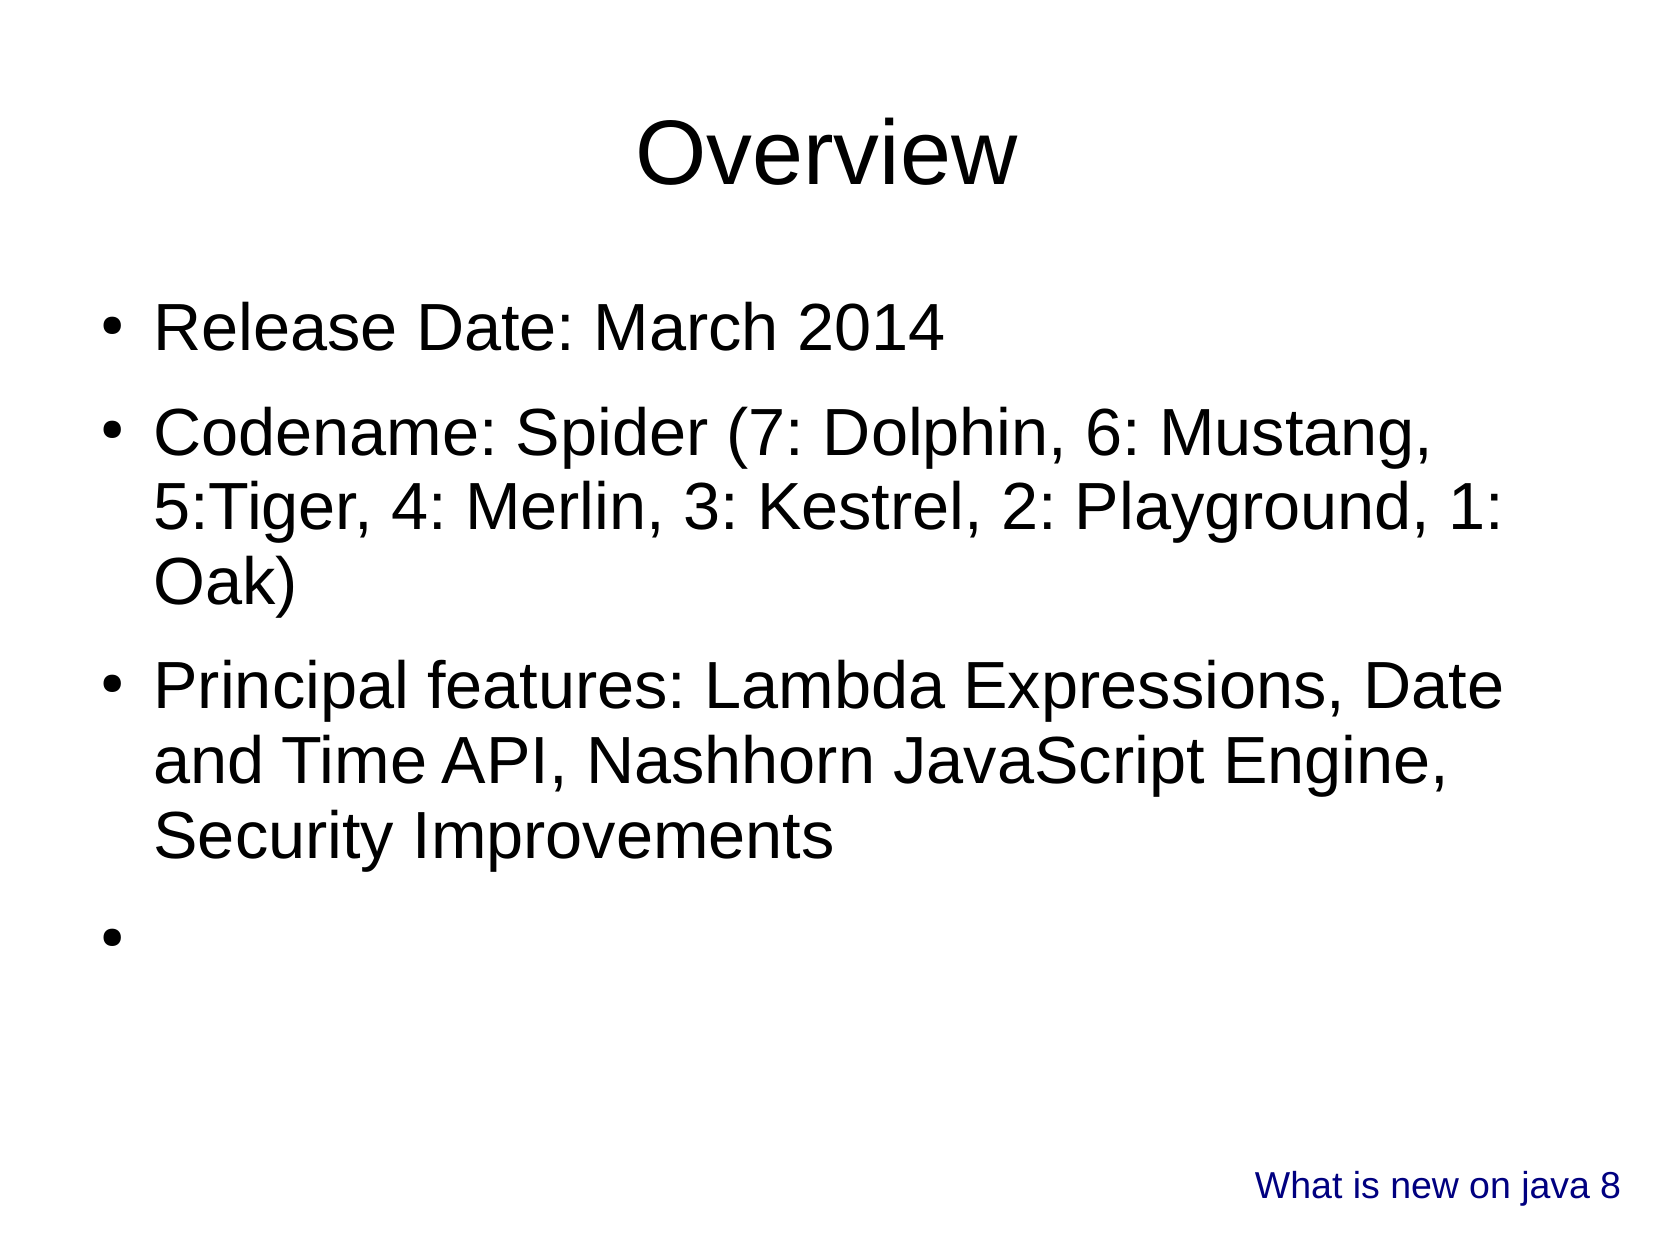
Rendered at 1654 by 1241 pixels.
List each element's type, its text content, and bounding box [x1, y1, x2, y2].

list Release Date: March 2014 Codename: Spider (7: Dolphin, 6: Mustang, 5:Tiger, 4: Merlin, 3: Kestrel, 2: Playground, 1: Oak) Principal features: Lambda Expressions, Date and Time API, Nashhorn JavaScript Engine, Security Improvements [82, 290, 1571, 1010]
text_box What is new on java 8 [1240, 1157, 1642, 1228]
title Overview [82, 49, 1571, 257]
